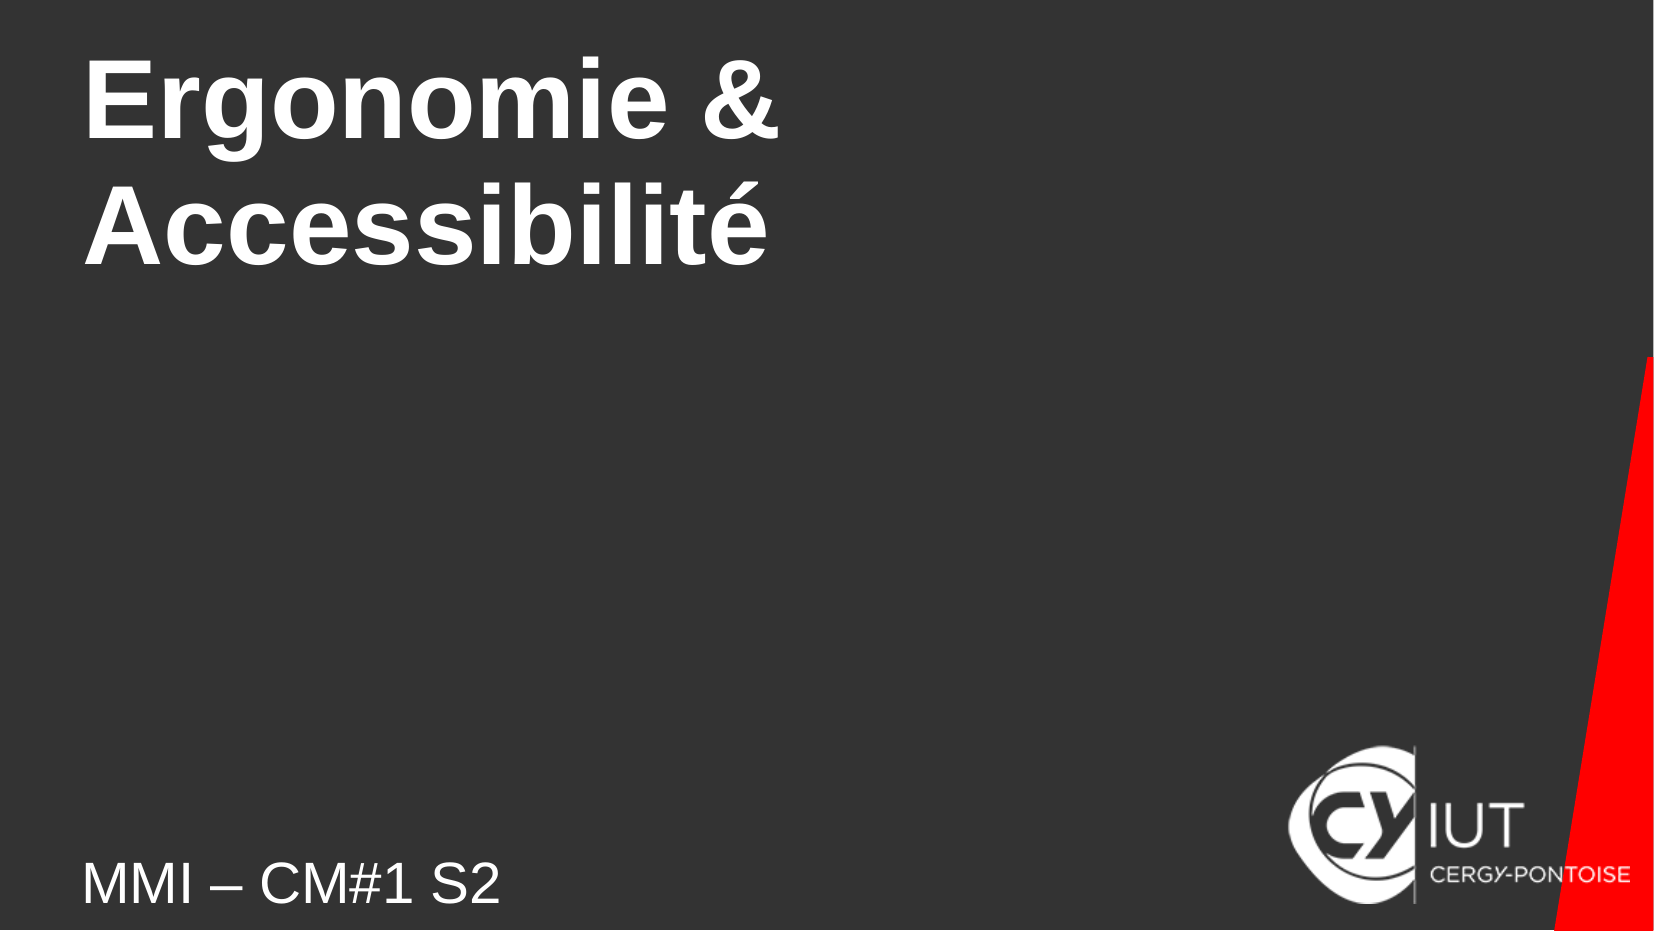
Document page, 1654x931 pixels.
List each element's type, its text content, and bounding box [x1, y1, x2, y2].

text_box [1554, 356, 1654, 931]
title Ergonomie & Accessibilité [82, 36, 1571, 288]
picture [1284, 744, 1630, 904]
title MMI – CM#1 S2 [81, 805, 1134, 931]
